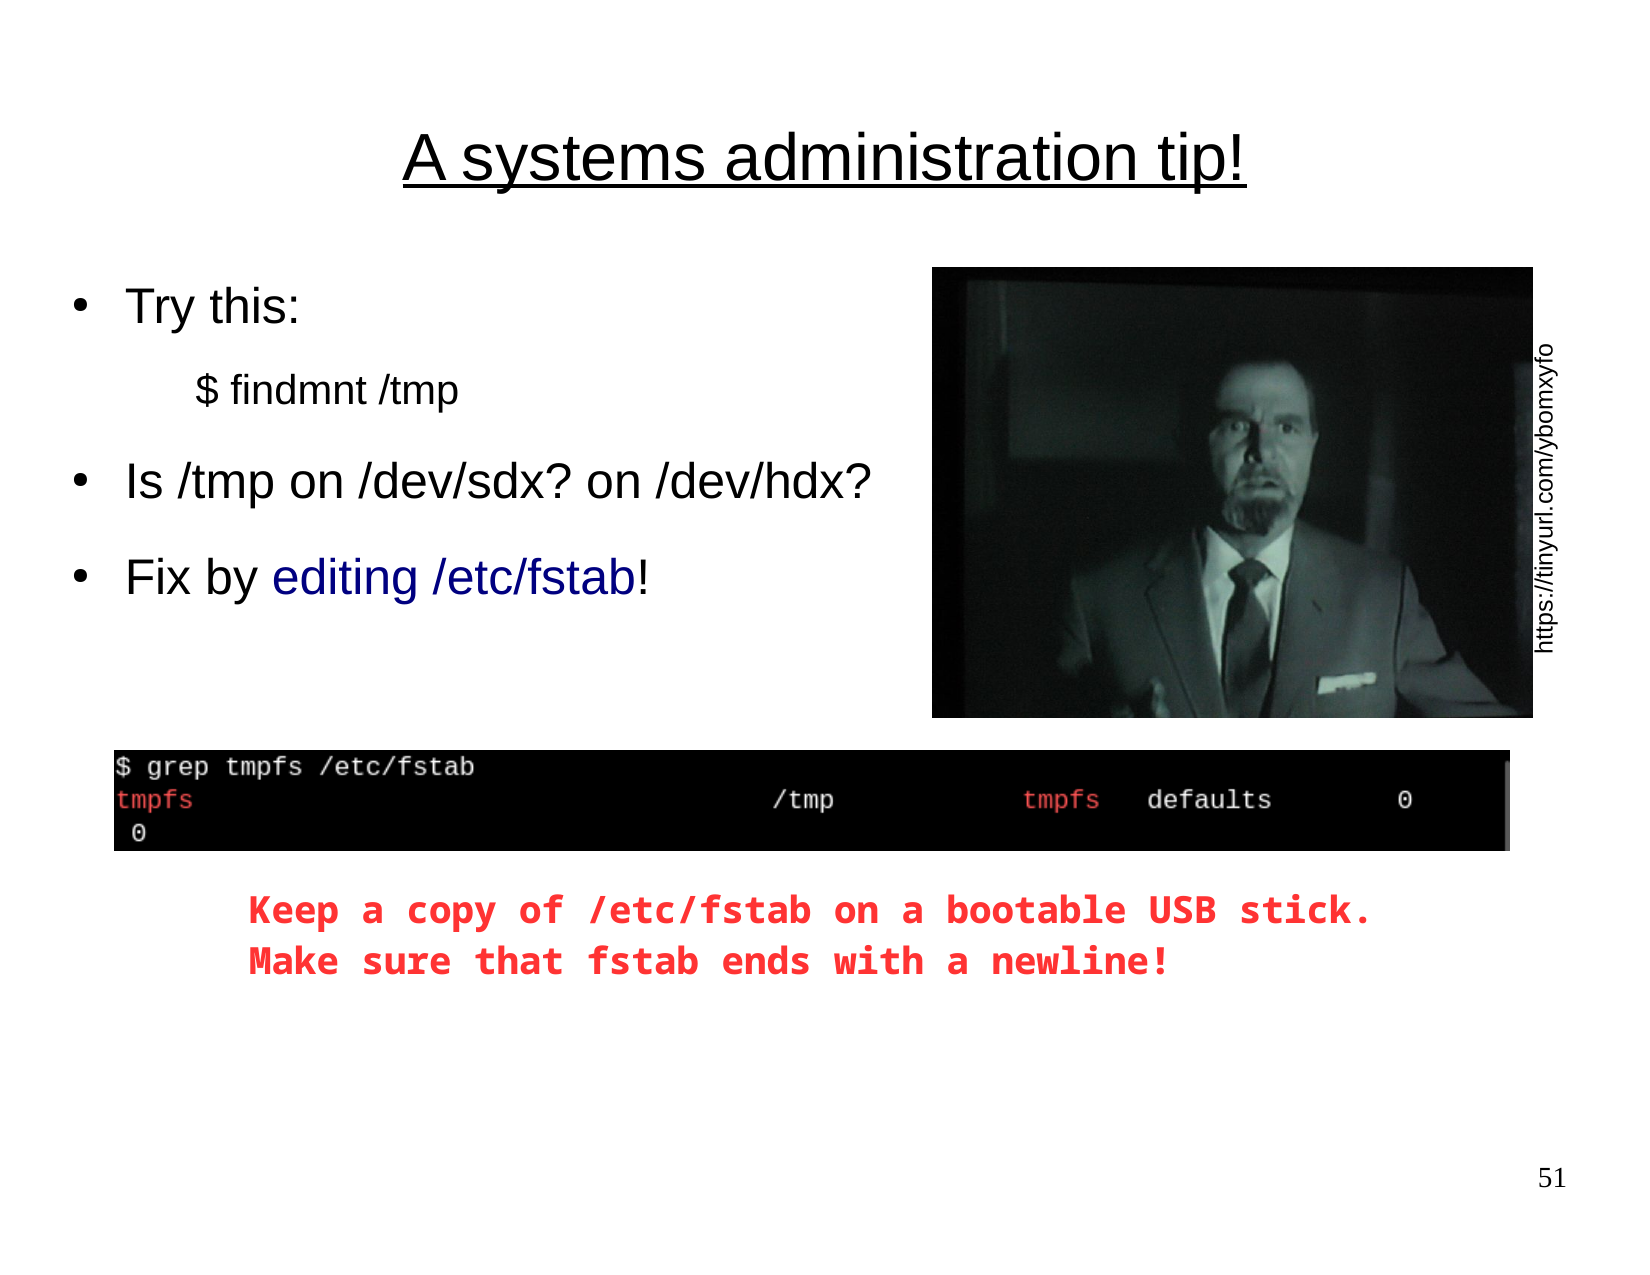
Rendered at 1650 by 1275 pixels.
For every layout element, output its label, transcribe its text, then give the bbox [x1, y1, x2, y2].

text_box Keep a copy of /etc/fstab on a bootable USB stick. Make sure that fstab ends with a newline! [234, 876, 1390, 1016]
picture [114, 750, 1510, 851]
title A systems administration tip! [82, 50, 1568, 264]
picture [932, 267, 1533, 718]
text_box https://tinyurl.com/ybomxyfo [1533, 324, 1566, 669]
list Try this: $ findmnt /tmp Is /tmp on /dev/sdx? on /dev/hdx? Fix by editing /etc/fstab! [53, 278, 908, 670]
